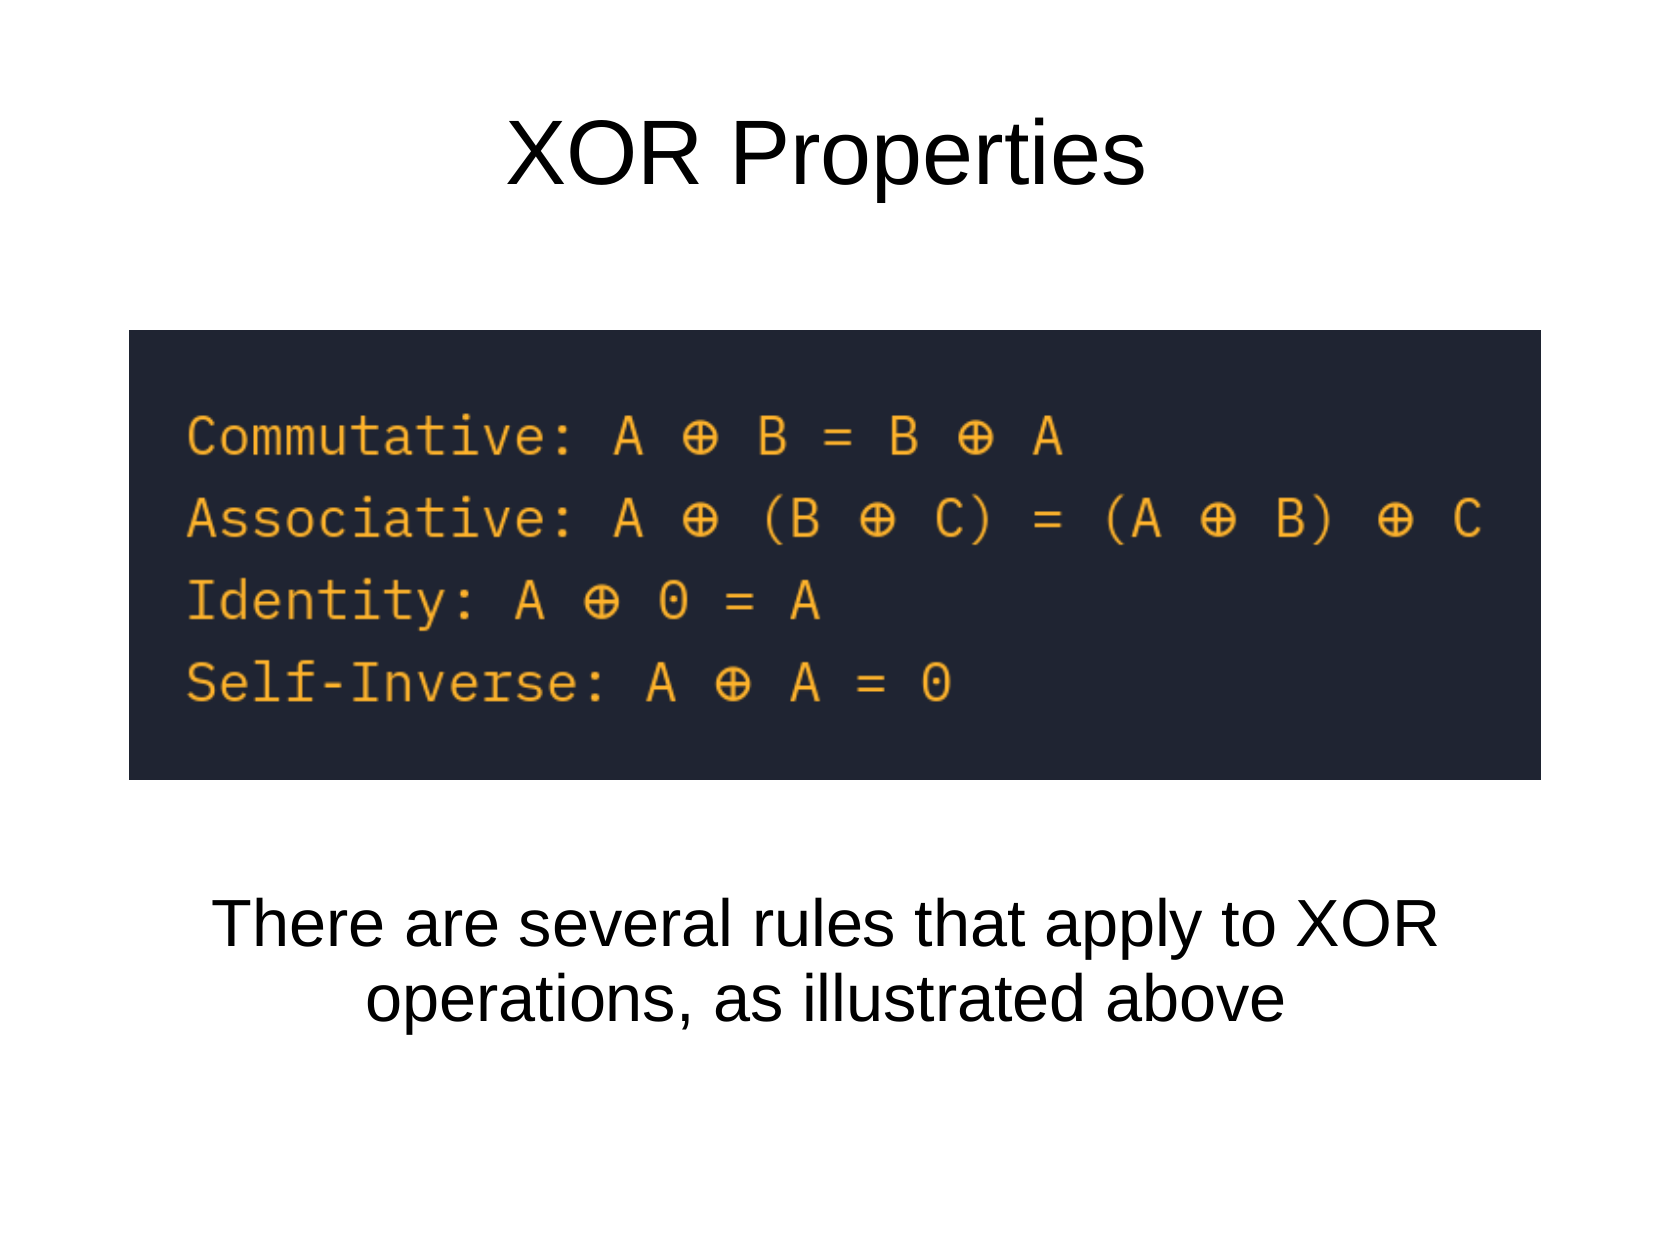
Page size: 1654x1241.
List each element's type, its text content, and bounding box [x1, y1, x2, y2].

subtitle There are several rules that apply to XOR operations, as illustrated above [82, 288, 1571, 1111]
picture [129, 330, 1541, 780]
title XOR Properties [82, 49, 1571, 257]
